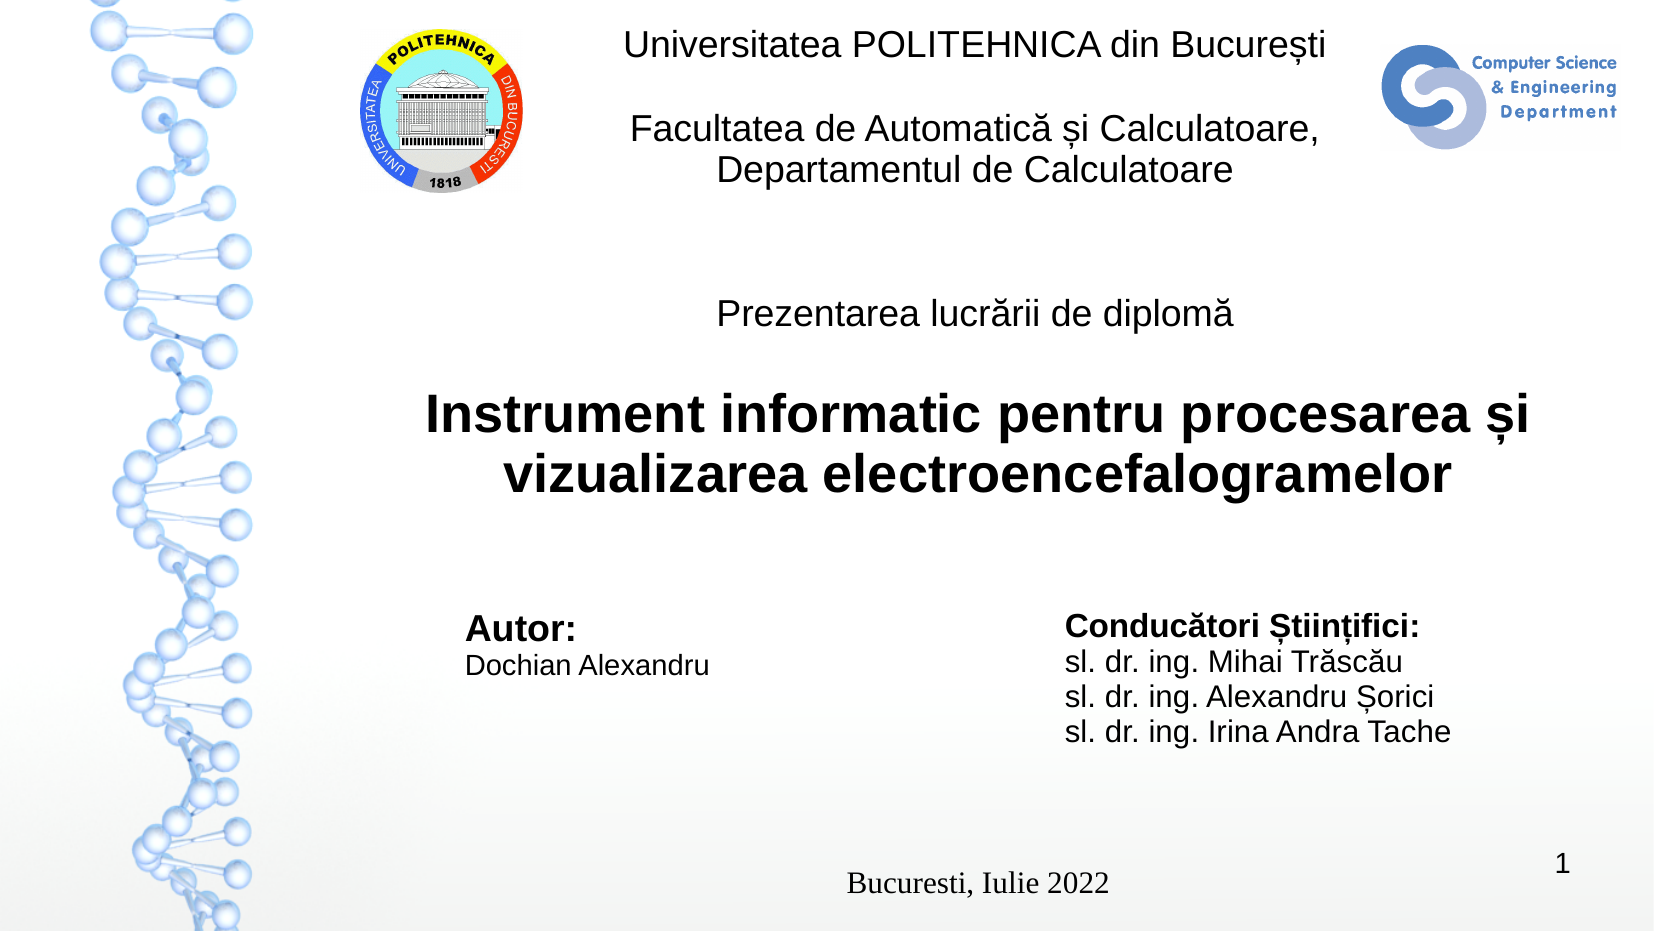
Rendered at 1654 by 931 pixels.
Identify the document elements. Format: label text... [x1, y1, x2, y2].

text_box Universitatea POLITEHNICA din București Facultatea de Automatică și Calculatoare, Departamentul de Calculatoare [299, 15, 1651, 199]
subtitle Bucuresti, Iulie 2022 [303, 0, 1654, 375]
text_box Autor: Dochian Alexandru [450, 600, 747, 741]
text_box Conducători Științifici: sl. dr. ing. Mihai Trăscău sl. dr. ing. Alexandru Șorici sl. dr. ing. Irina Andra Tache [1050, 600, 1501, 757]
subtitle Bucuresti, Iulie 2022 [303, 572, 1654, 931]
text_box Instrument informatic pentru procesarea și vizualizarea electroencefalogramelor [303, 375, 1654, 573]
picture [0, 0, 303, 931]
text_box Prezentarea lucrării de diplomă [600, 284, 1351, 361]
